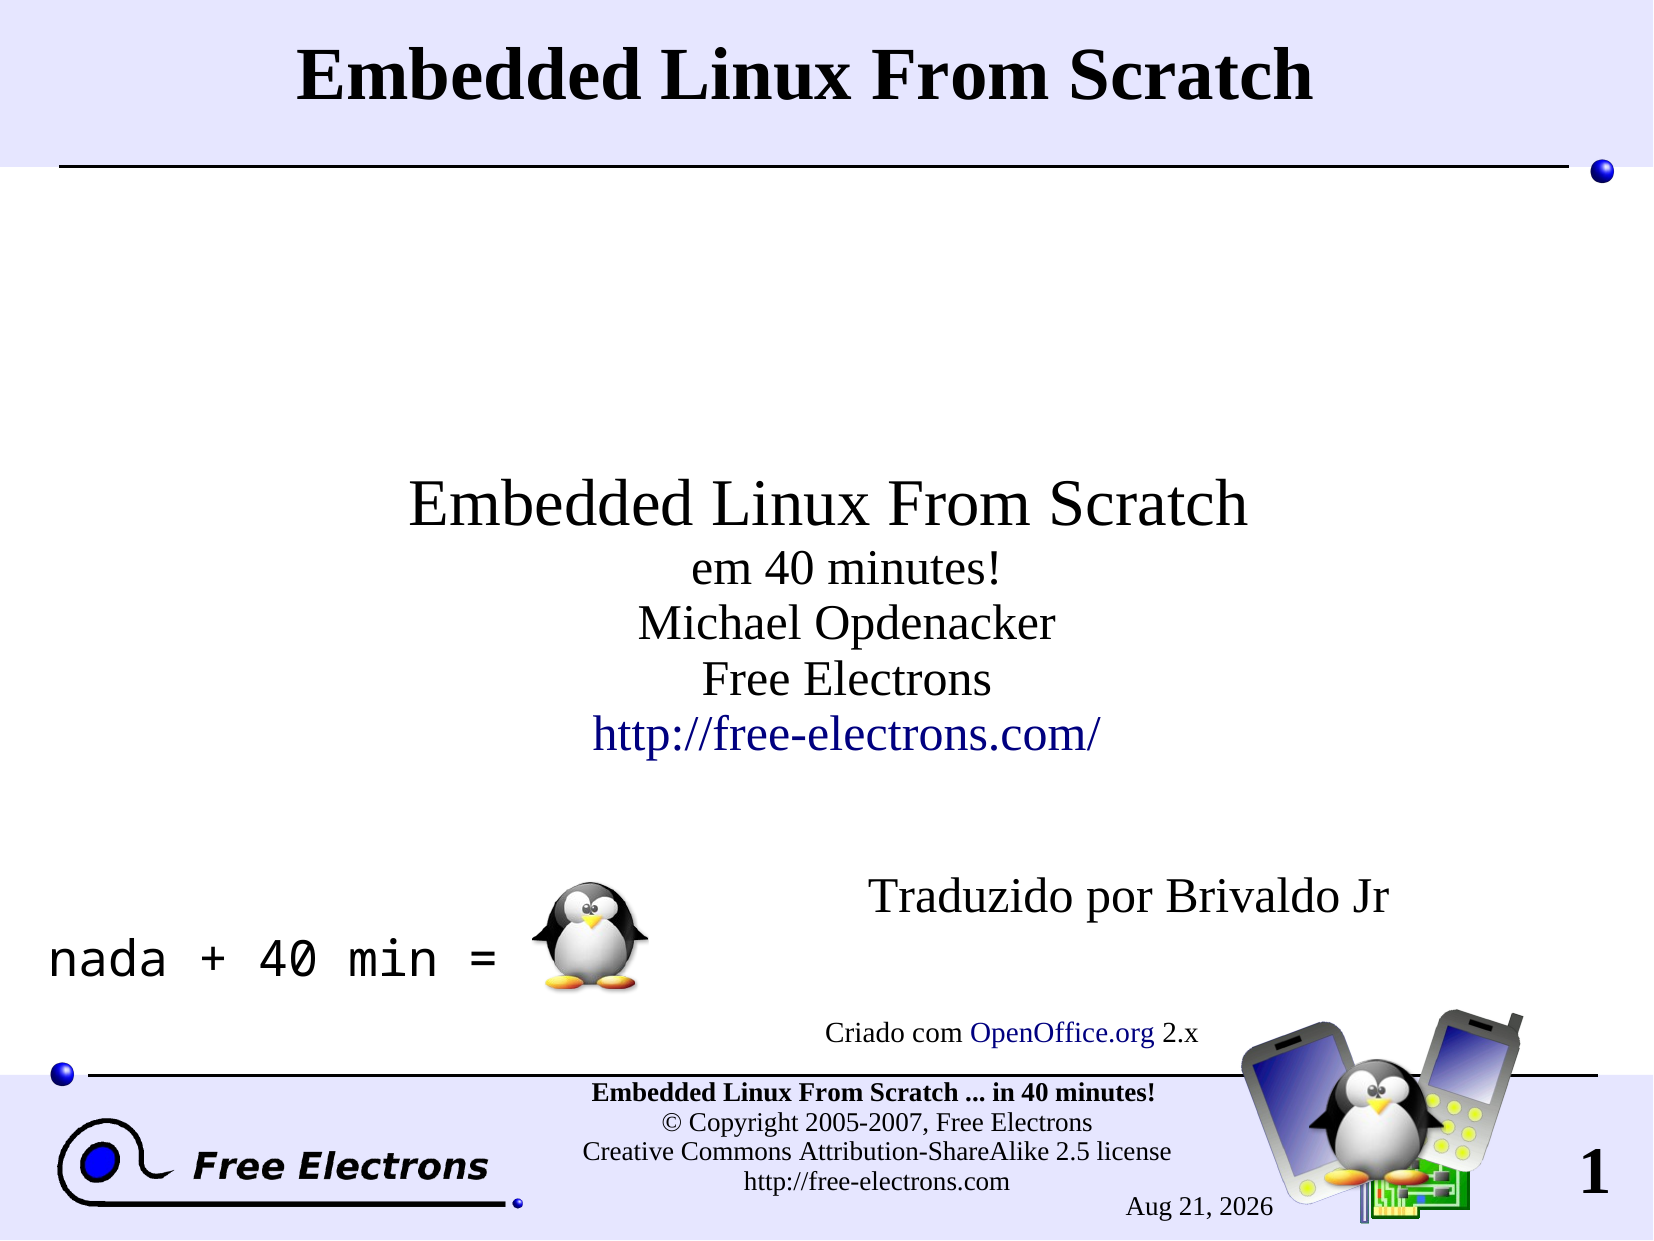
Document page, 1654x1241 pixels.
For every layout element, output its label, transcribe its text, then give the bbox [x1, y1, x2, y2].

title Embedded Linux From Scratch [60, 18, 1551, 132]
text_box Traduzido por Brivaldo Jr [867, 867, 1390, 929]
picture [1231, 1007, 1538, 1241]
text_box nada + 40 min = [48, 922, 500, 981]
subtitle Embedded Linux From Scratch em 40 minutes! Michael Opdenacker Free Electrons http://free-electrons.com/ [105, 216, 1518, 1066]
picture [50, 1107, 527, 1216]
text_box Criado com OpenOffice.org 2.x [825, 1016, 1230, 1052]
picture [531, 878, 649, 996]
